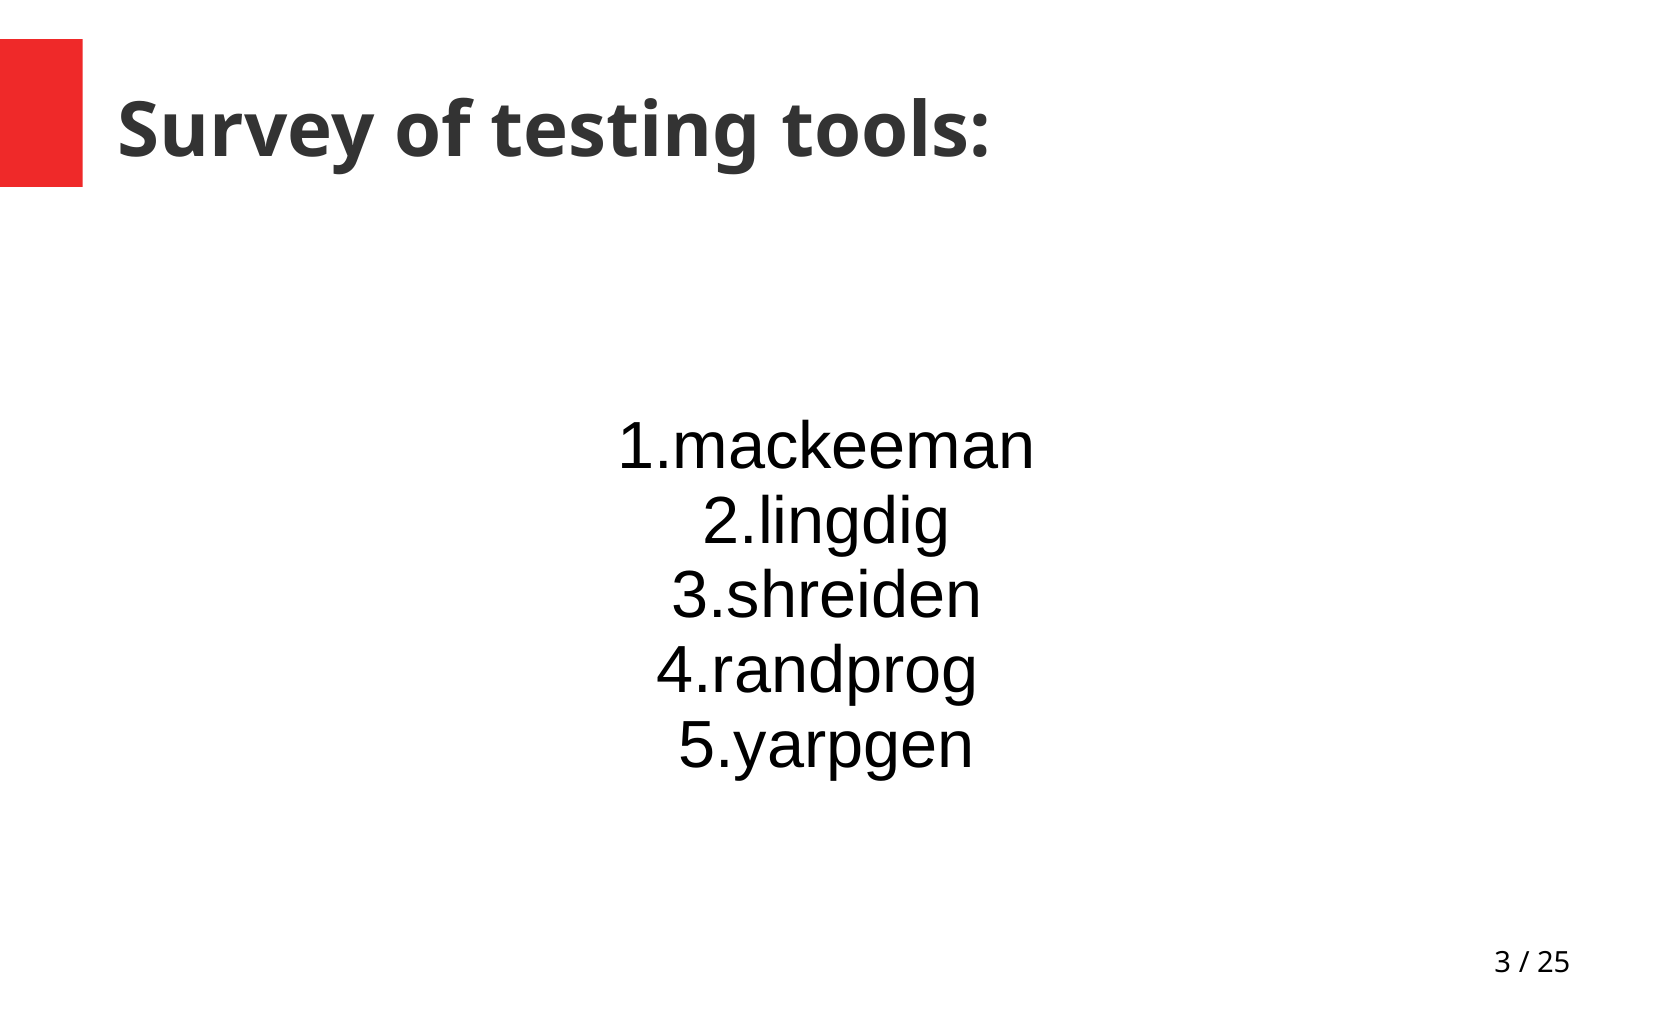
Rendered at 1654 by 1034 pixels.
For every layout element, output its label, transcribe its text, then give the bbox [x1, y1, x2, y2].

subtitle 1.mackeeman 2.lingdig 3.shreiden 4.randprog 5.yarpgen [117, 295, 1536, 895]
title Survey of testing tools: [117, 40, 1571, 214]
